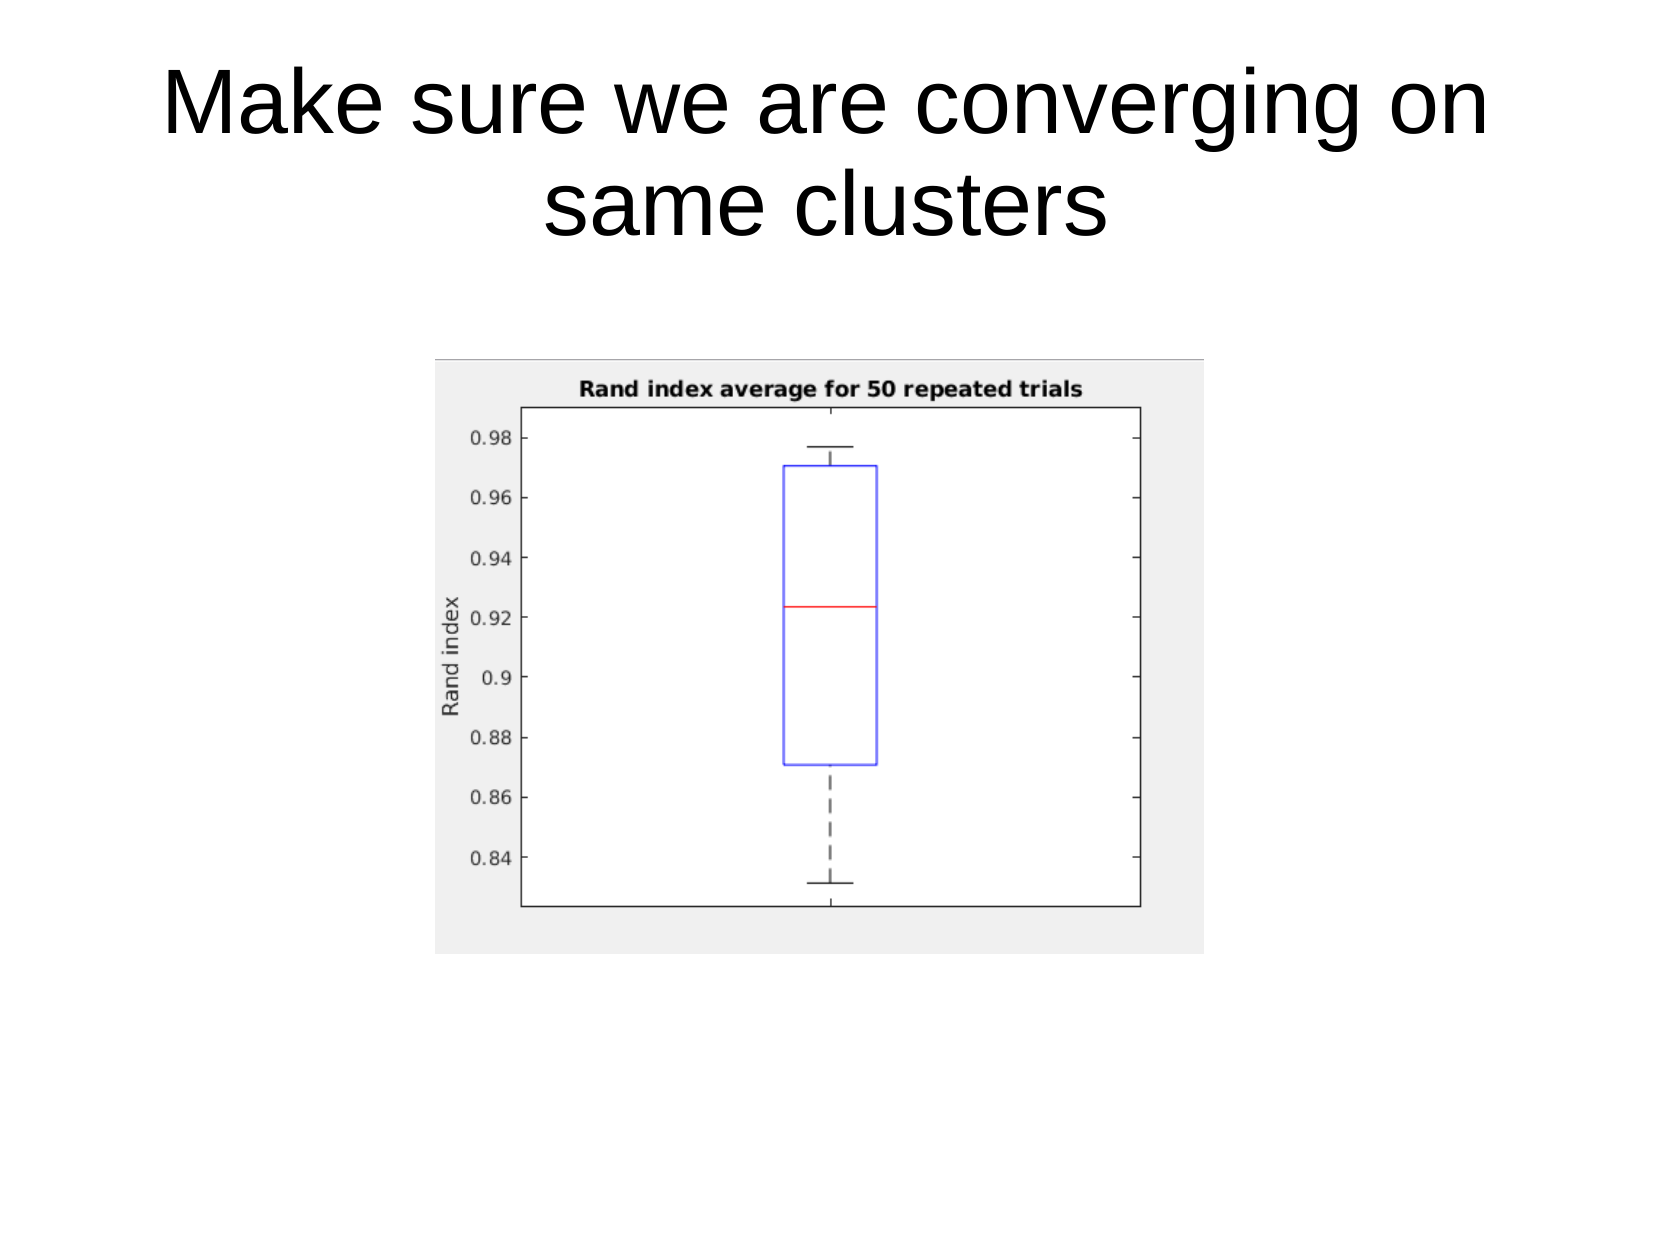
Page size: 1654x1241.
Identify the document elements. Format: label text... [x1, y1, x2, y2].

title Make sure we are converging on same clusters [82, 49, 1571, 257]
picture [435, 359, 1204, 954]
